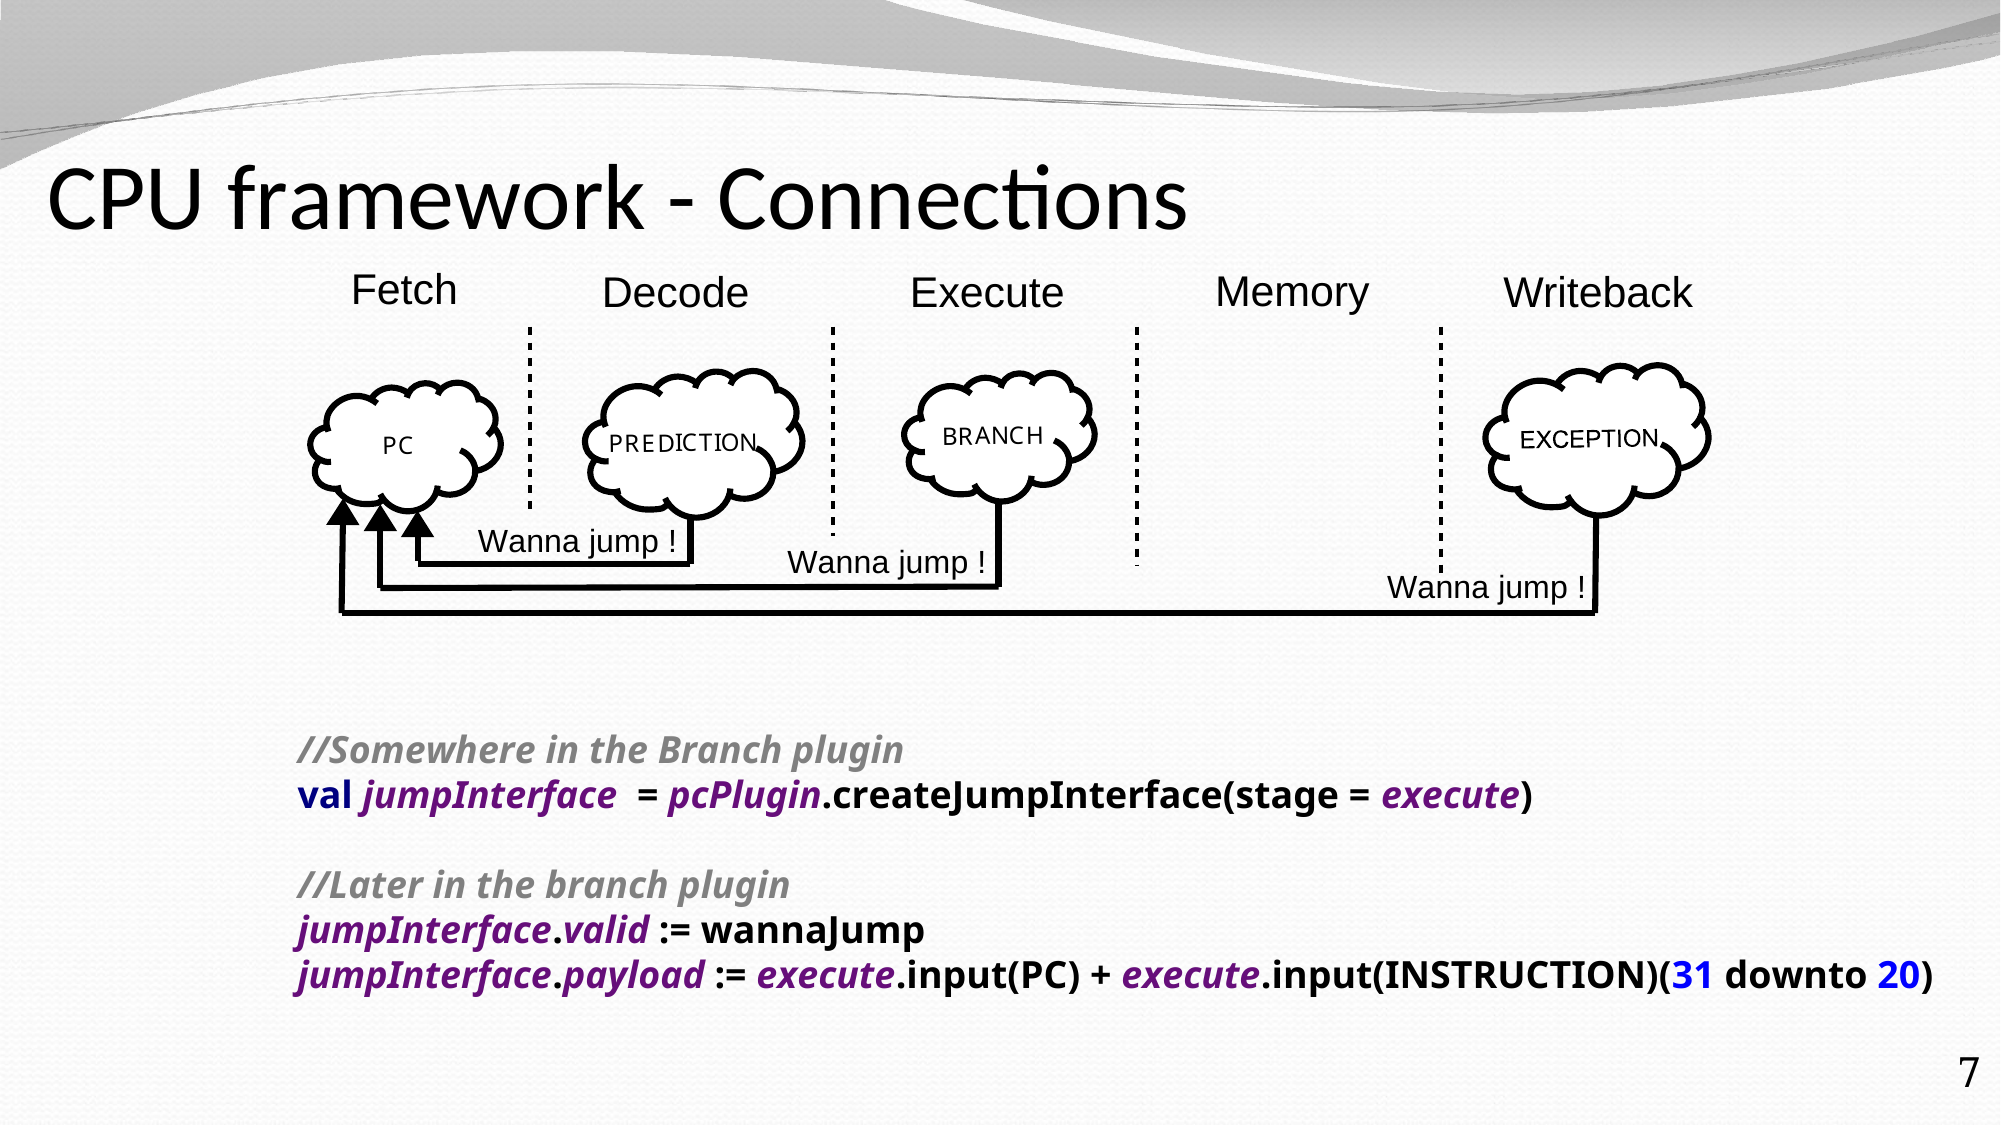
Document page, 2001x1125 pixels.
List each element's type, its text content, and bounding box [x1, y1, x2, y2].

picture [0, 0, 2001, 1125]
chart [307, 257, 1713, 622]
title CPU framework - Connections [47, 60, 1638, 249]
text_box //Somewhere in the Branch plugin val jumpInterface = pcPlugin.createJumpInterface(stage = execute) //Later in the branch plugin jumpInterface.valid := wannaJump jumpInterface.payload := execute.input(PC) + execute.input(INSTRUCTION)(31 downto 20) [282, 673, 2001, 1125]
